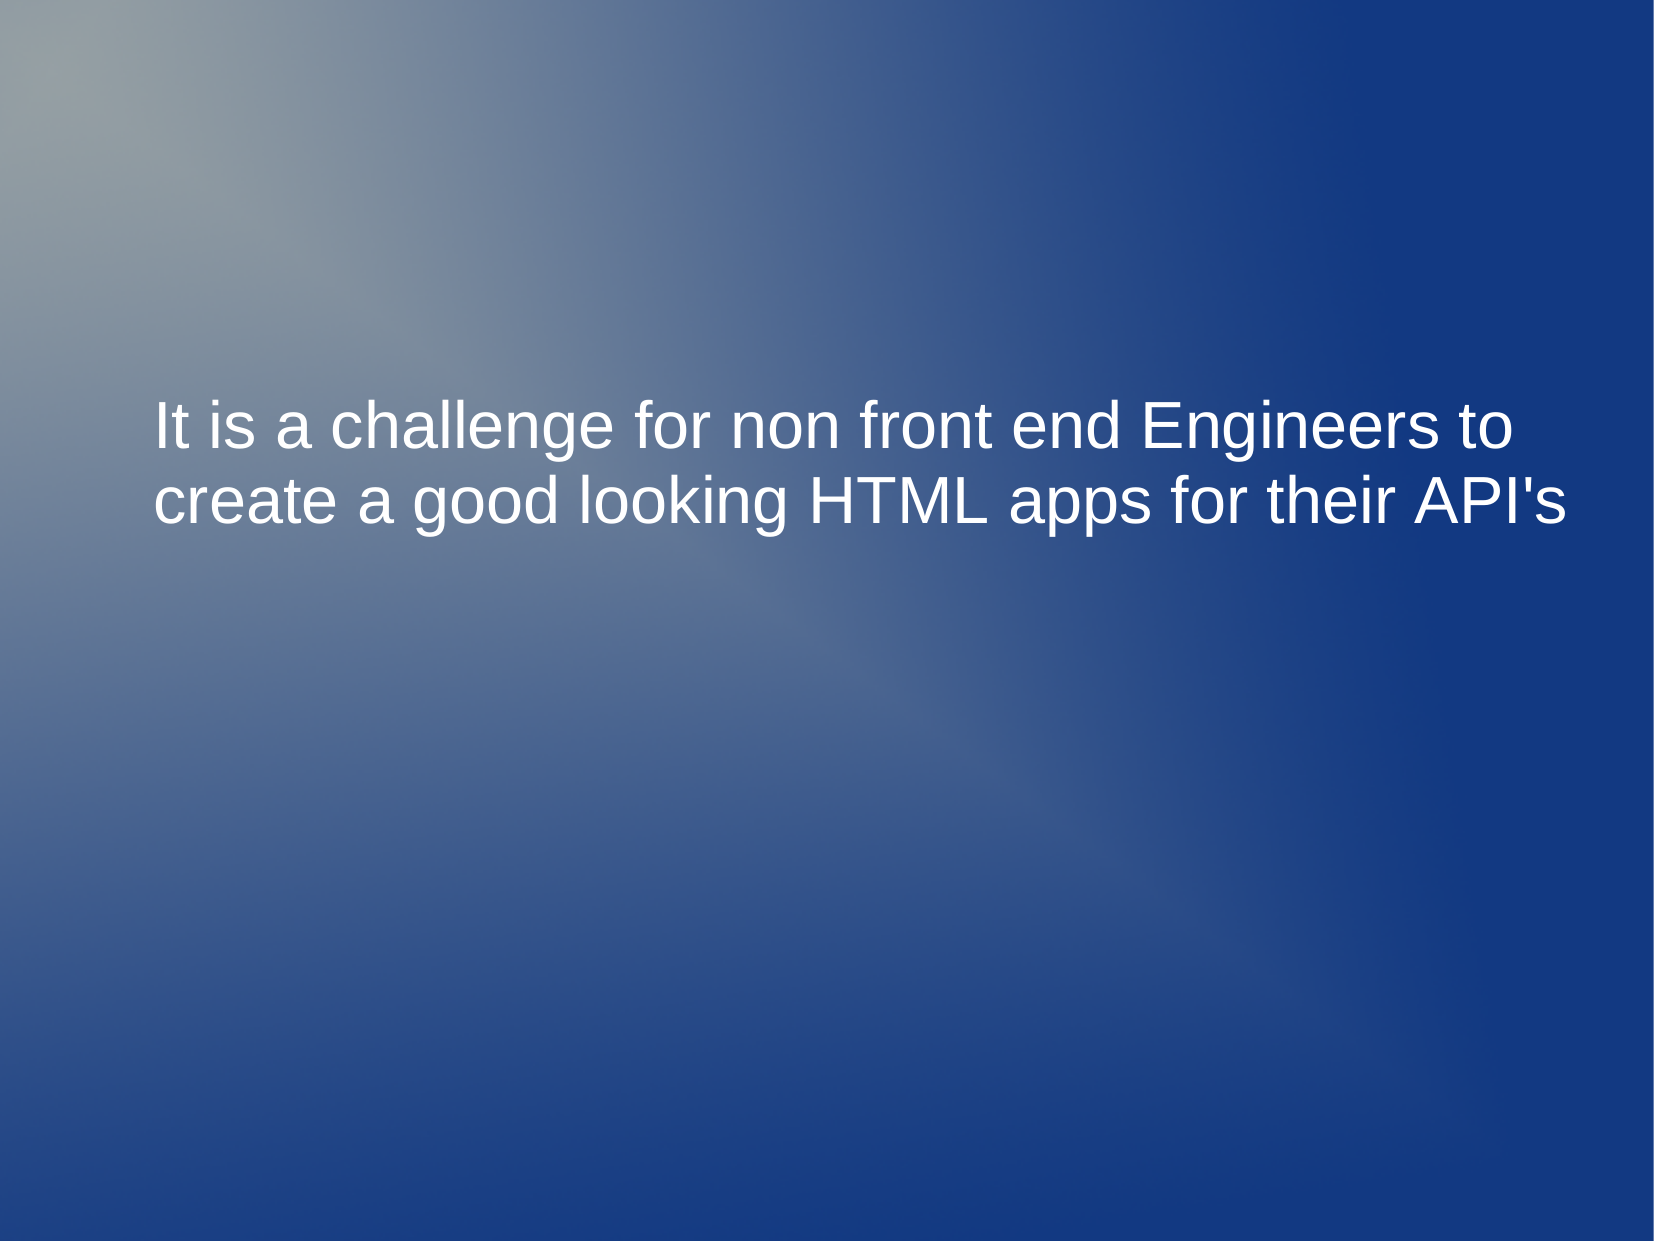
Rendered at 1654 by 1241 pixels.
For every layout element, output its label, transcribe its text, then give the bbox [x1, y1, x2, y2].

list It is a challenge for non front end Engineers to create a good looking HTML apps for their API's [82, 75, 1571, 1010]
picture [0, 0, 1654, 1241]
